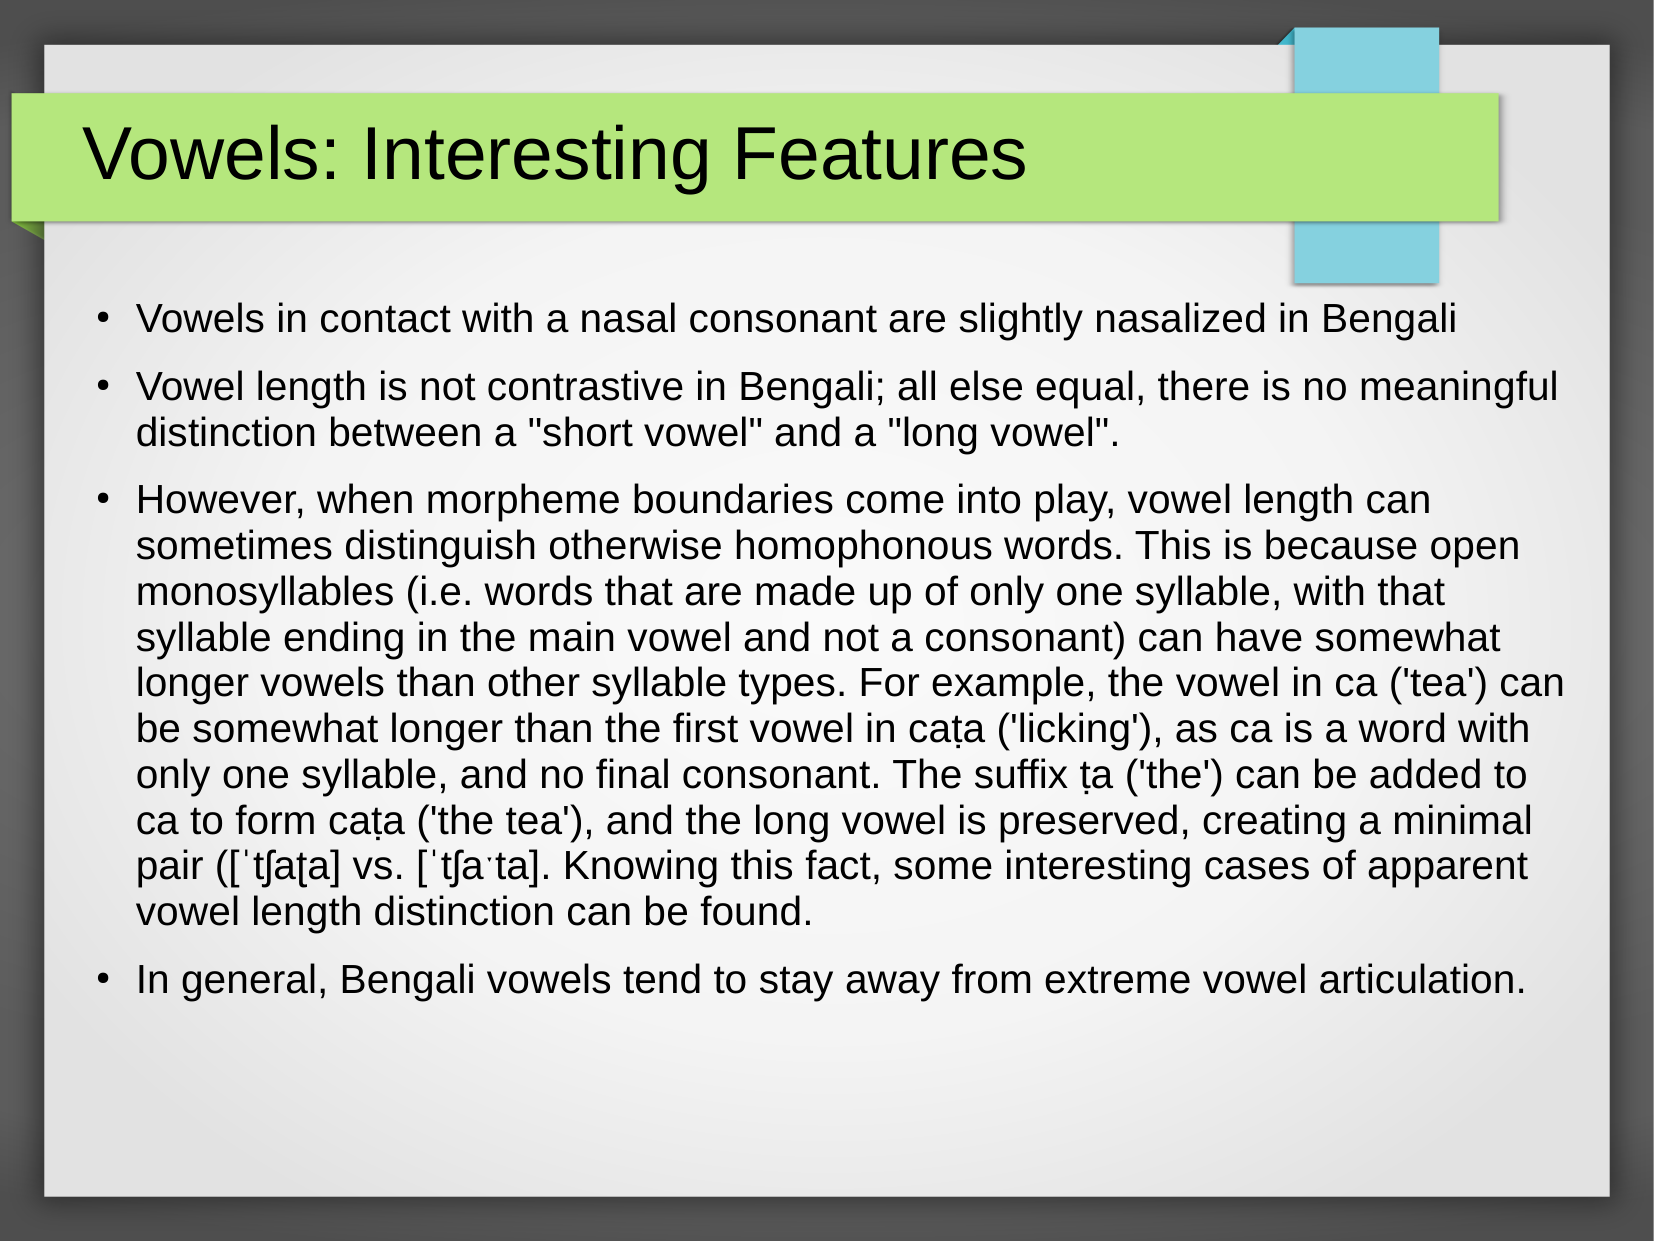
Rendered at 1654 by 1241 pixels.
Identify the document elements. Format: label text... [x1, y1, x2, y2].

list Vowels in contact with a nasal consonant are slightly nasalized in Bengali Vowel length is not contrastive in Bengali; all else equal, there is no meaningful distinction between a "short vowel" and a "long vowel". However, when morpheme boundaries come into play, vowel length can sometimes distinguish otherwise homophonous words. This is because open monosyllables (i.e. words that are made up of only one syllable, with that syllable ending in the main vowel and not a consonant) can have somewhat longer vowels than other syllable types. For example, the vowel in ca ('tea') can be somewhat longer than the first vowel in caṭa ('licking'), as ca is a word with only one syllable, and no final consonant. The suffix ṭa ('the') can be added to ca to form caṭa ('the tea'), and the long vowel is preserved, creating a minimal pair ([ˈtʃaʈa] vs. [ˈtʃaˑta]. Knowing this fact, some interesting cases of apparent vowel length distinction can be found. In general, Bengali vowels tend to stay away from extreme vowel articulation. [82, 295, 1571, 1015]
picture [0, 0, 1654, 1241]
title Vowels: Interesting Features [82, 94, 1264, 213]
